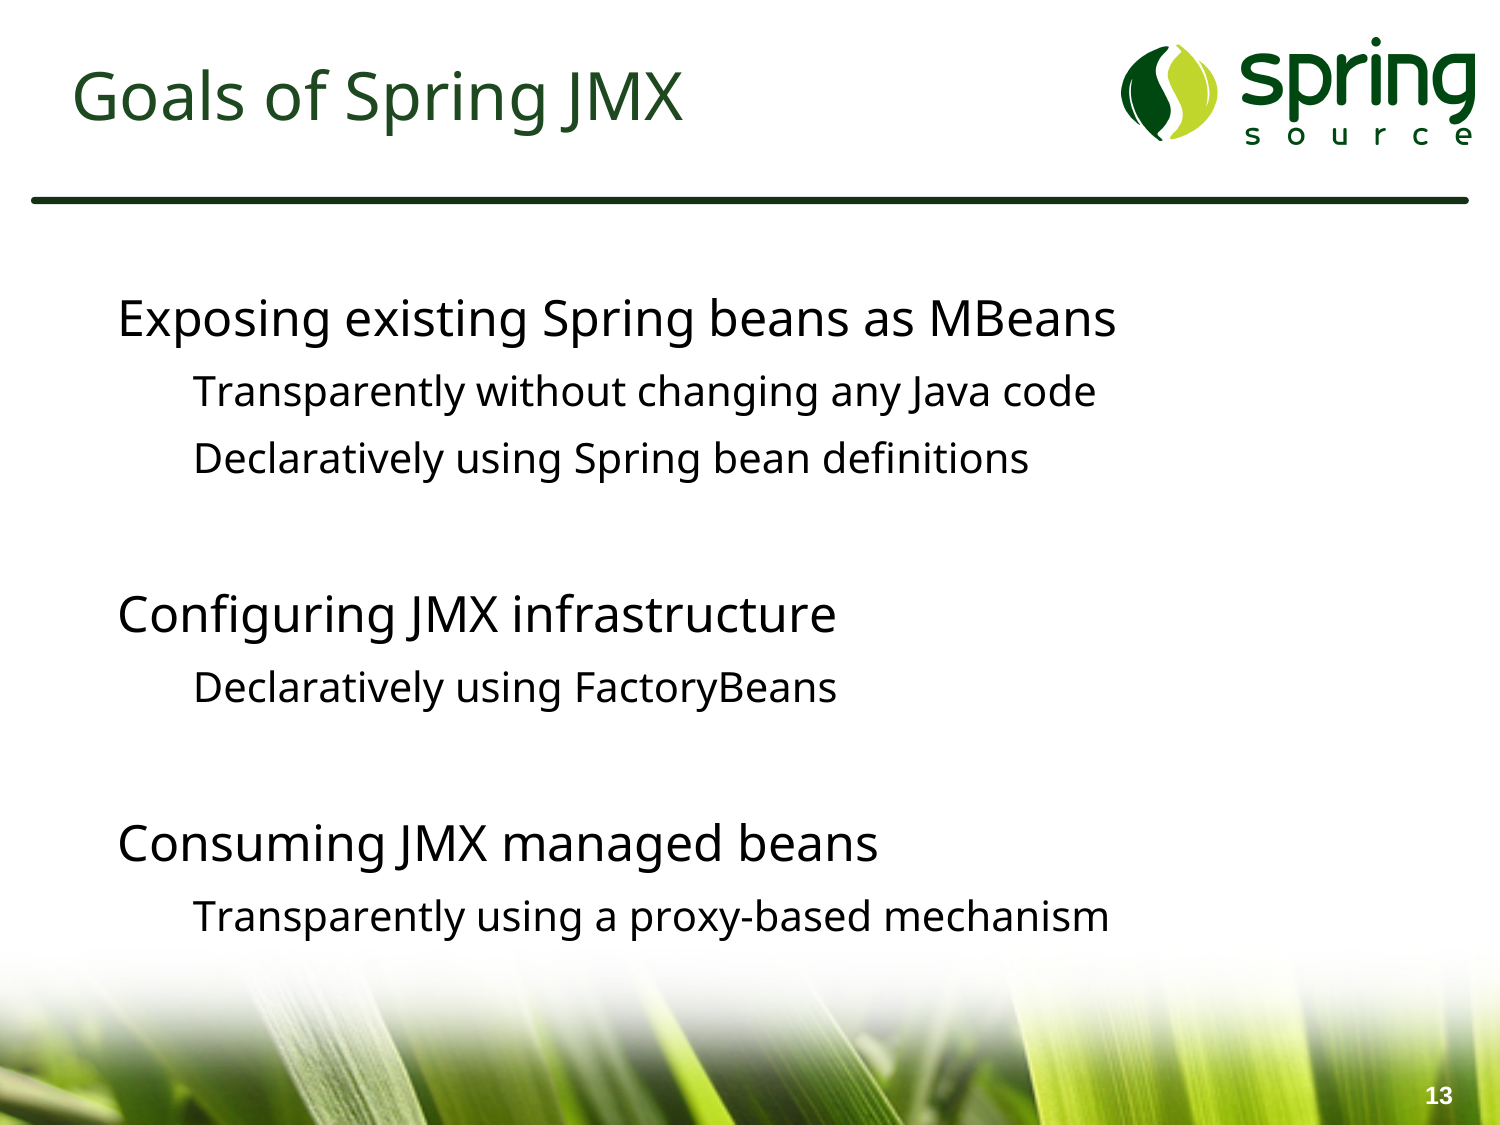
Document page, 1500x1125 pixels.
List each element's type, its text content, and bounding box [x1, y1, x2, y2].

picture [1121, 37, 1475, 145]
title Goals of Spring JMX [56, 13, 1089, 176]
list Exposing existing Spring beans as MBeans Transparently without changing any Java code Declaratively using Spring bean definitions Configuring JMX infrastructure Declaratively using FactoryBeans Consuming JMX managed beans Transparently using a proxy-based mechanism [103, 275, 1394, 938]
picture [0, 944, 1500, 1125]
